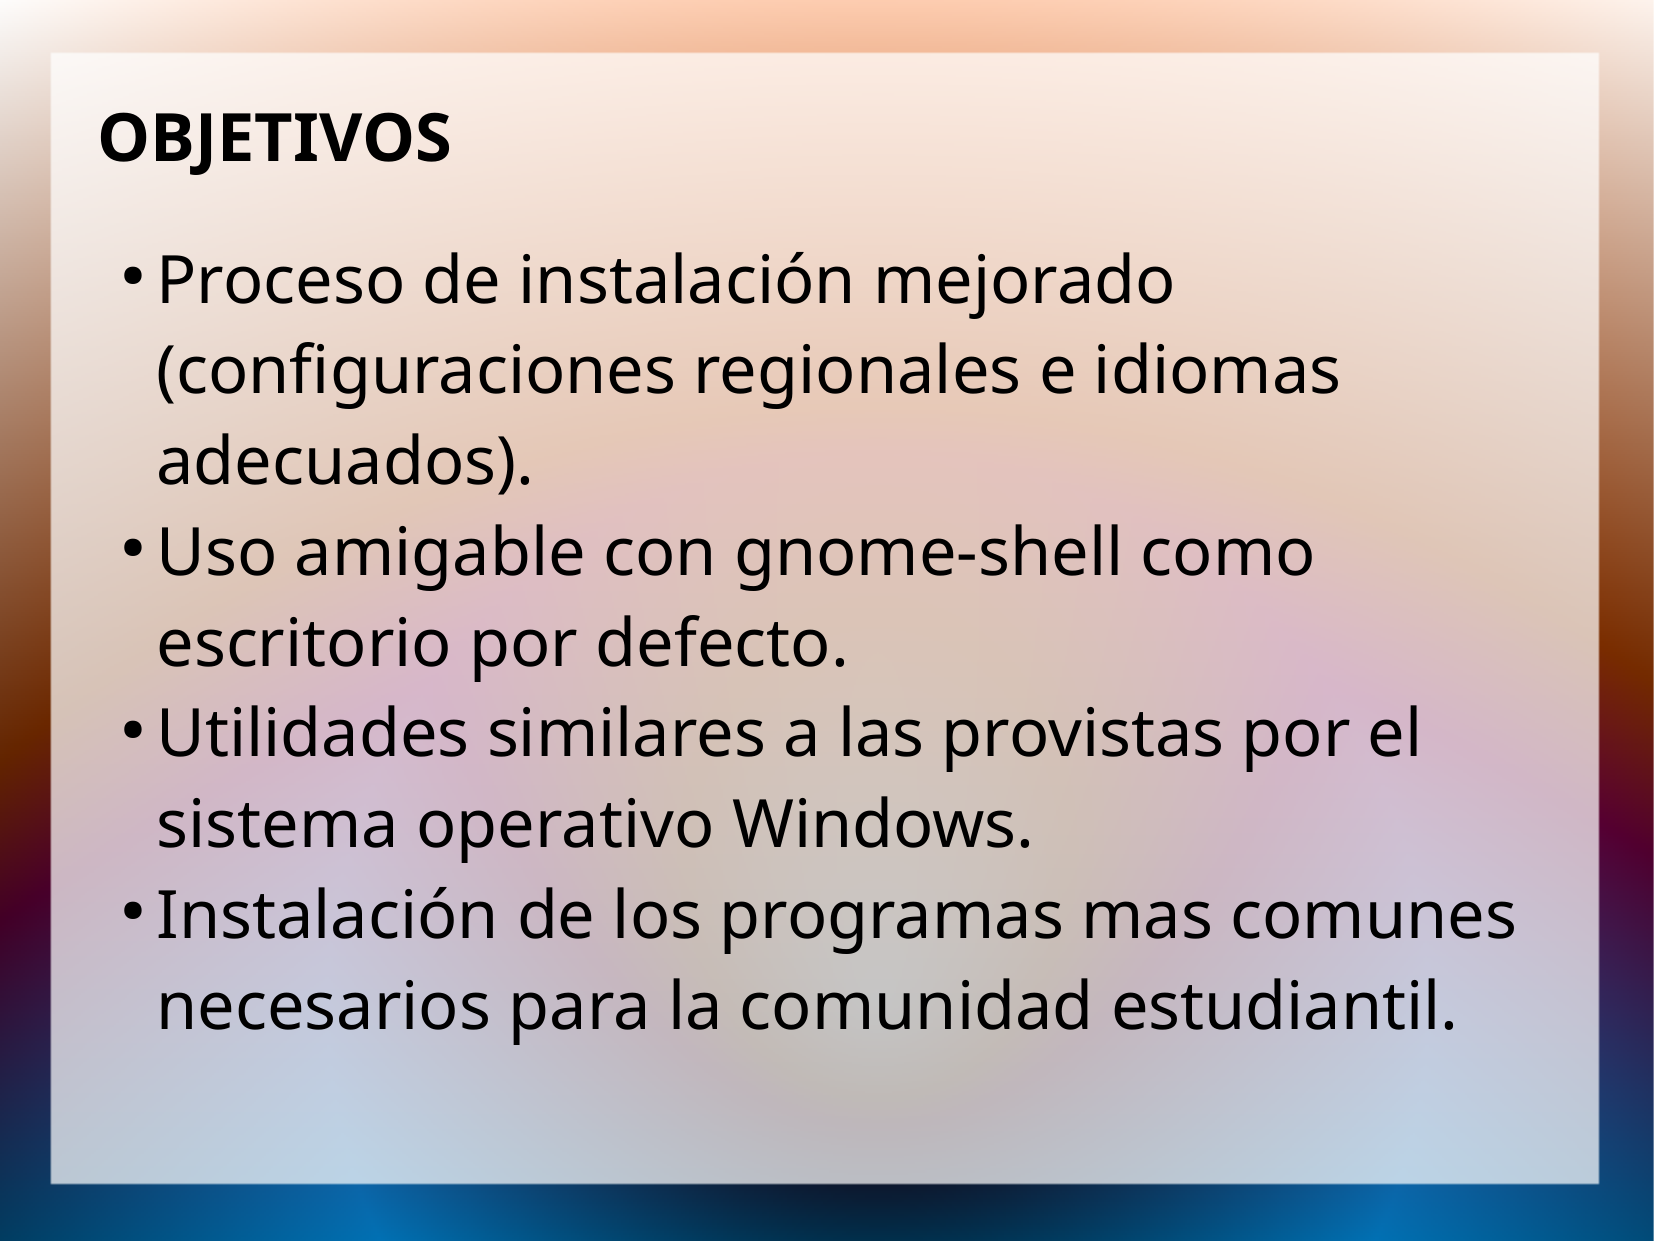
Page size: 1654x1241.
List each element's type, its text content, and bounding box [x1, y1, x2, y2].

picture [0, 0, 1654, 1241]
text_box OBJETIVOS [82, 82, 1205, 190]
text_box Proceso de instalación mejorado (configuraciones regionales e idiomas adecuados). Uso amigable con gnome-shell como escritorio por defecto. Utilidades similares a las provistas por el sistema operativo Windows. Instalación de los programas mas comunes necesarios para la comunidad estudiantil. [106, 224, 1560, 1145]
